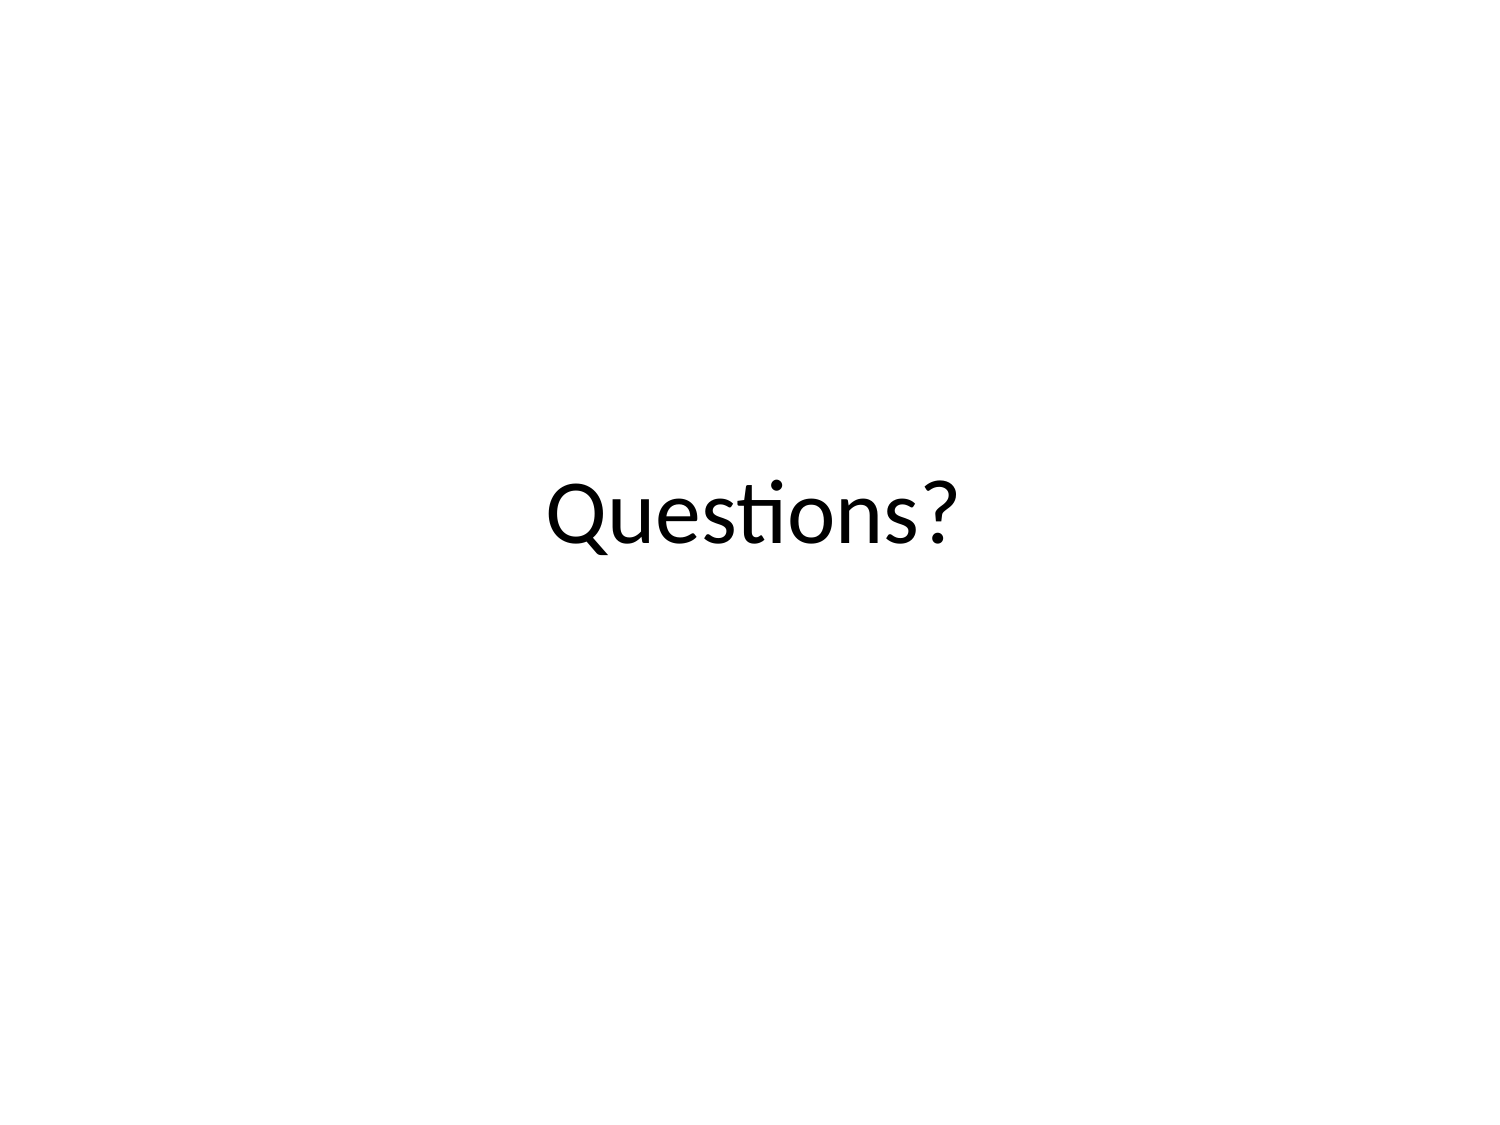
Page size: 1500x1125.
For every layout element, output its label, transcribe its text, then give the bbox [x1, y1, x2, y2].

title Questions? [79, 413, 1430, 601]
